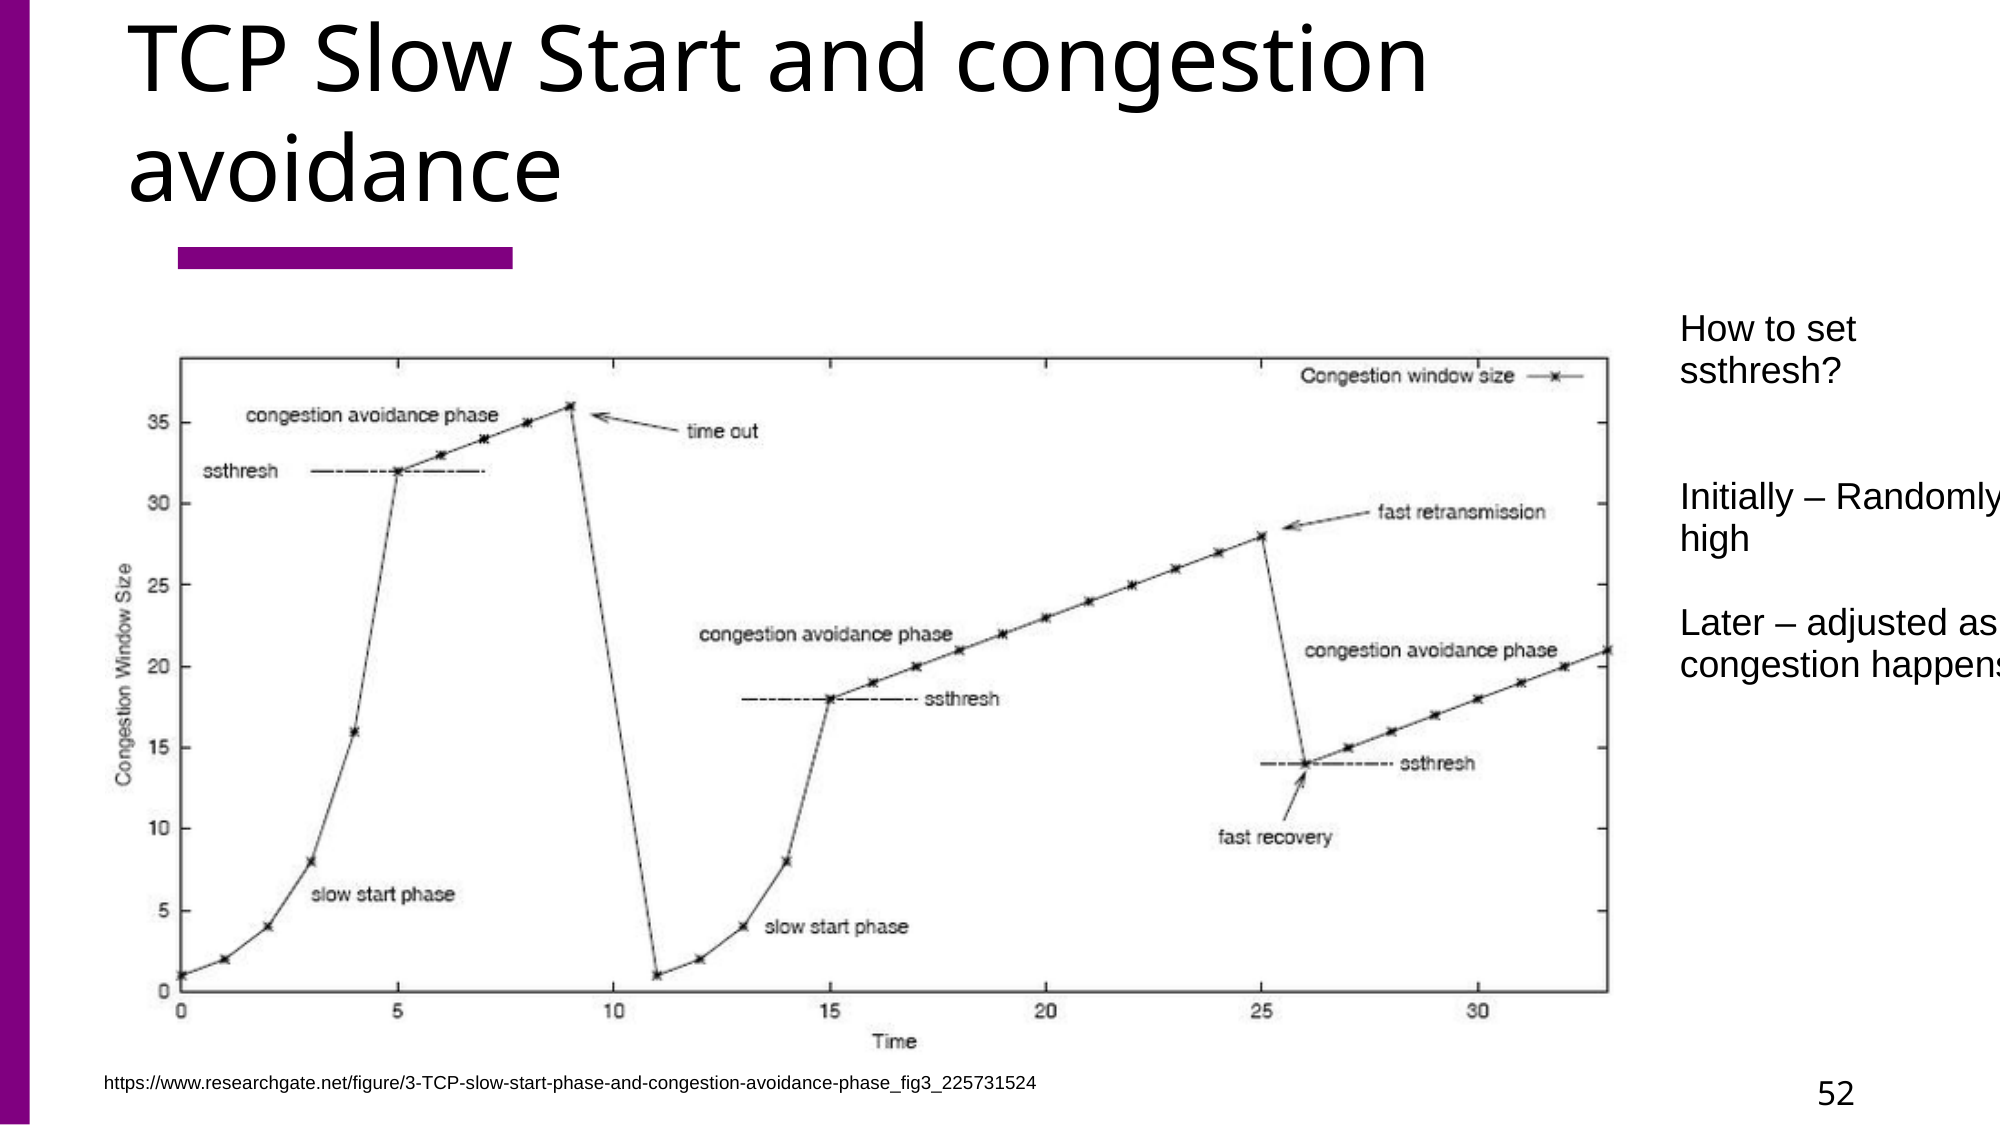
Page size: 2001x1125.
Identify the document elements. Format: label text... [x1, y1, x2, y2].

title TCP Slow Start and congestion avoidance [76, 24, 1777, 196]
text_box How to set ssthresh? Initially – Randomly high Later – adjusted as congestion happens [1665, 299, 2000, 693]
text_box https://www.researchgate.net/figure/3-TCP-slow-start-phase-and-congestion-avoidance-phase_fig3_225731524 [89, 1065, 1966, 1122]
picture [105, 320, 1652, 1065]
